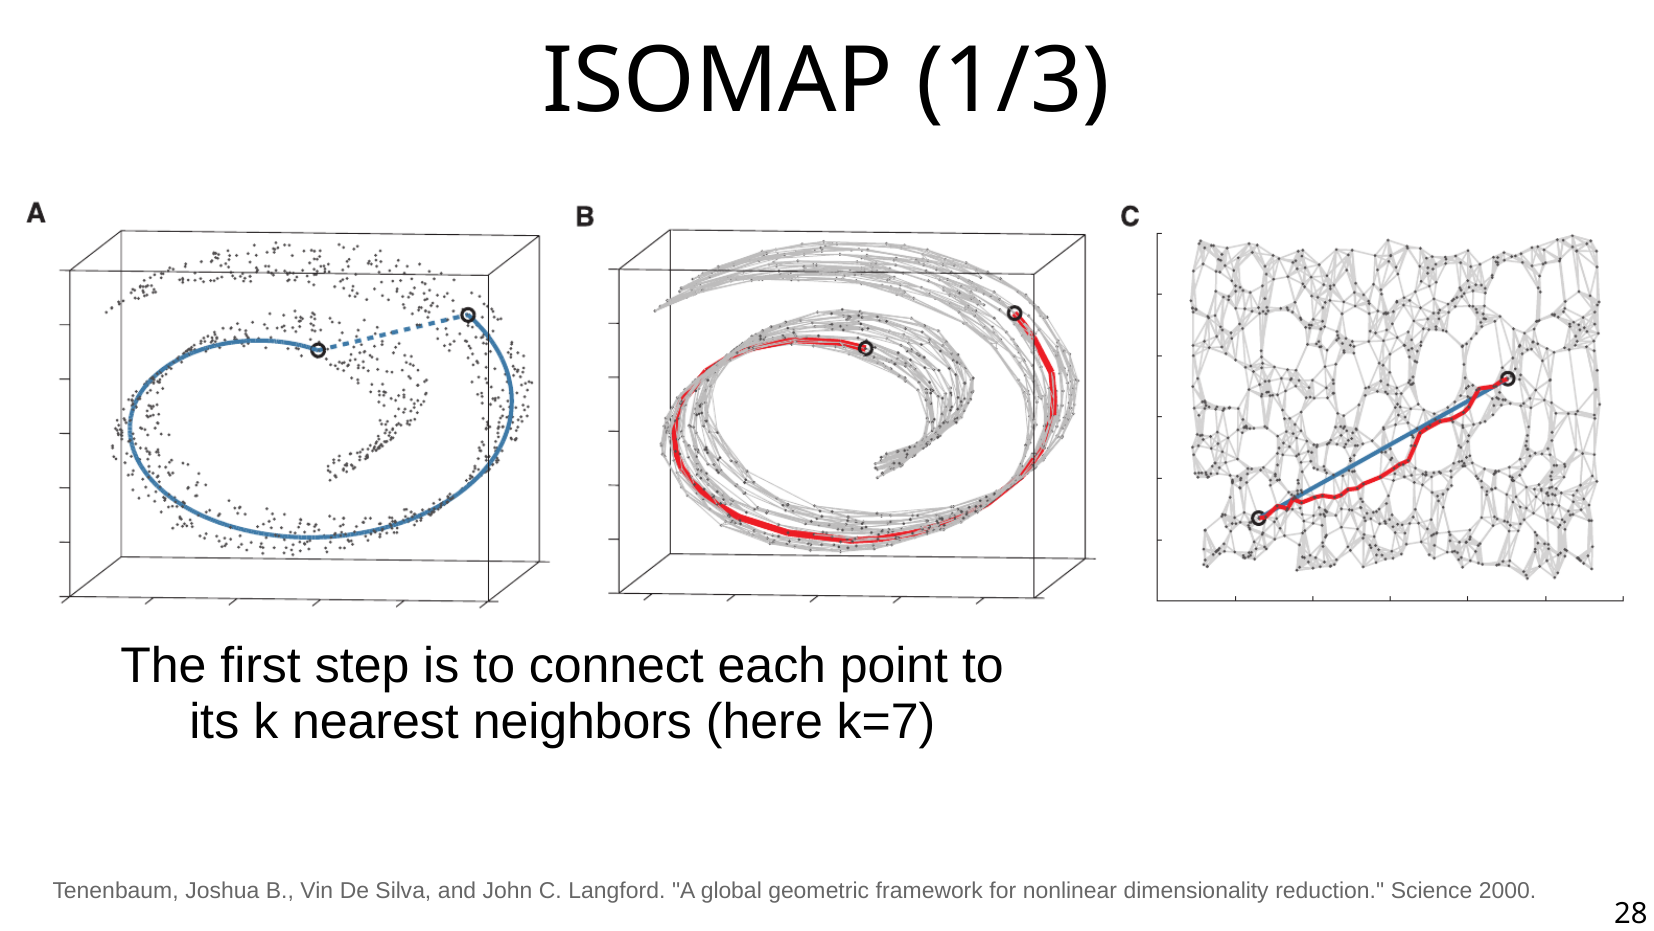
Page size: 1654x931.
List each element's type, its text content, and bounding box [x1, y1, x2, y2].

title ISOMAP (1/3) [82, 1, 1571, 151]
picture [0, 189, 1653, 616]
text_box Tenenbaum, Joshua B., Vin De Silva, and John C. Langford. "A global geometric framework for nonlinear dimensionality reduction." Science 2000. [0, 870, 1591, 931]
text_box The first step is to connect each point to its k nearest neighbors (here k=7) [75, 630, 1051, 766]
